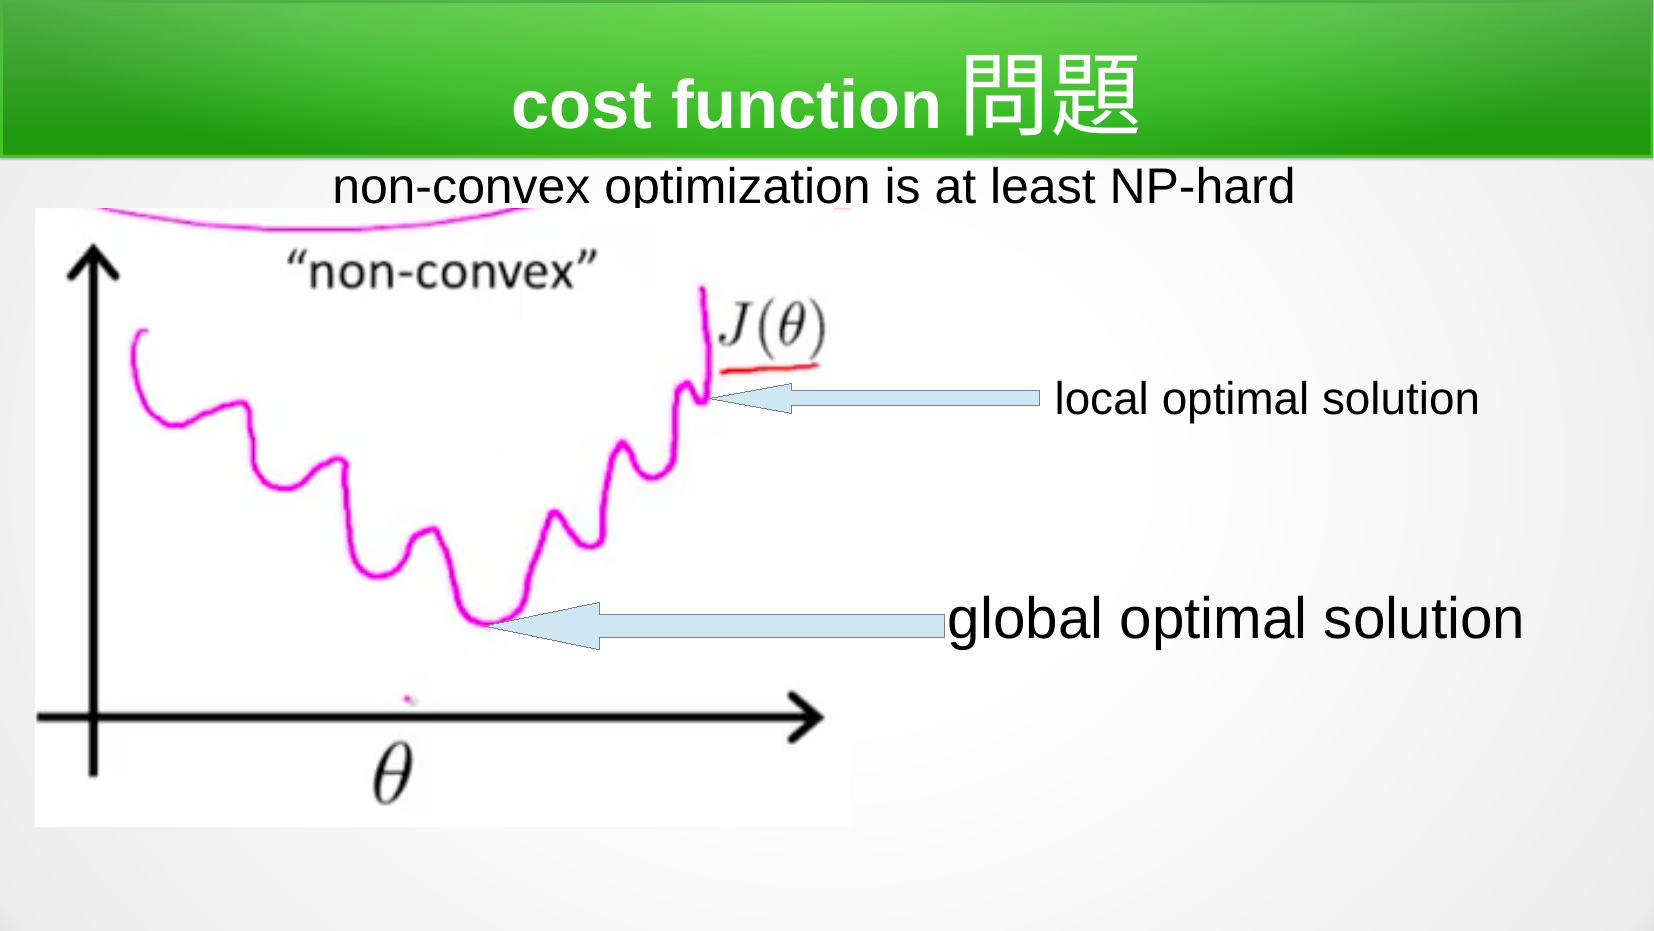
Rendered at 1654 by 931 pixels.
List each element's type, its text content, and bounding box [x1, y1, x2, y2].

text_box [484, 602, 945, 650]
picture [35, 208, 851, 827]
text_box global optimal solution [933, 578, 1577, 710]
text_box [709, 383, 1040, 414]
text_box non-convex optimization is at least NP-hard [317, 150, 1346, 334]
text_box local optimal solution [1039, 366, 1654, 535]
title cost function問題 [82, 28, 1571, 149]
